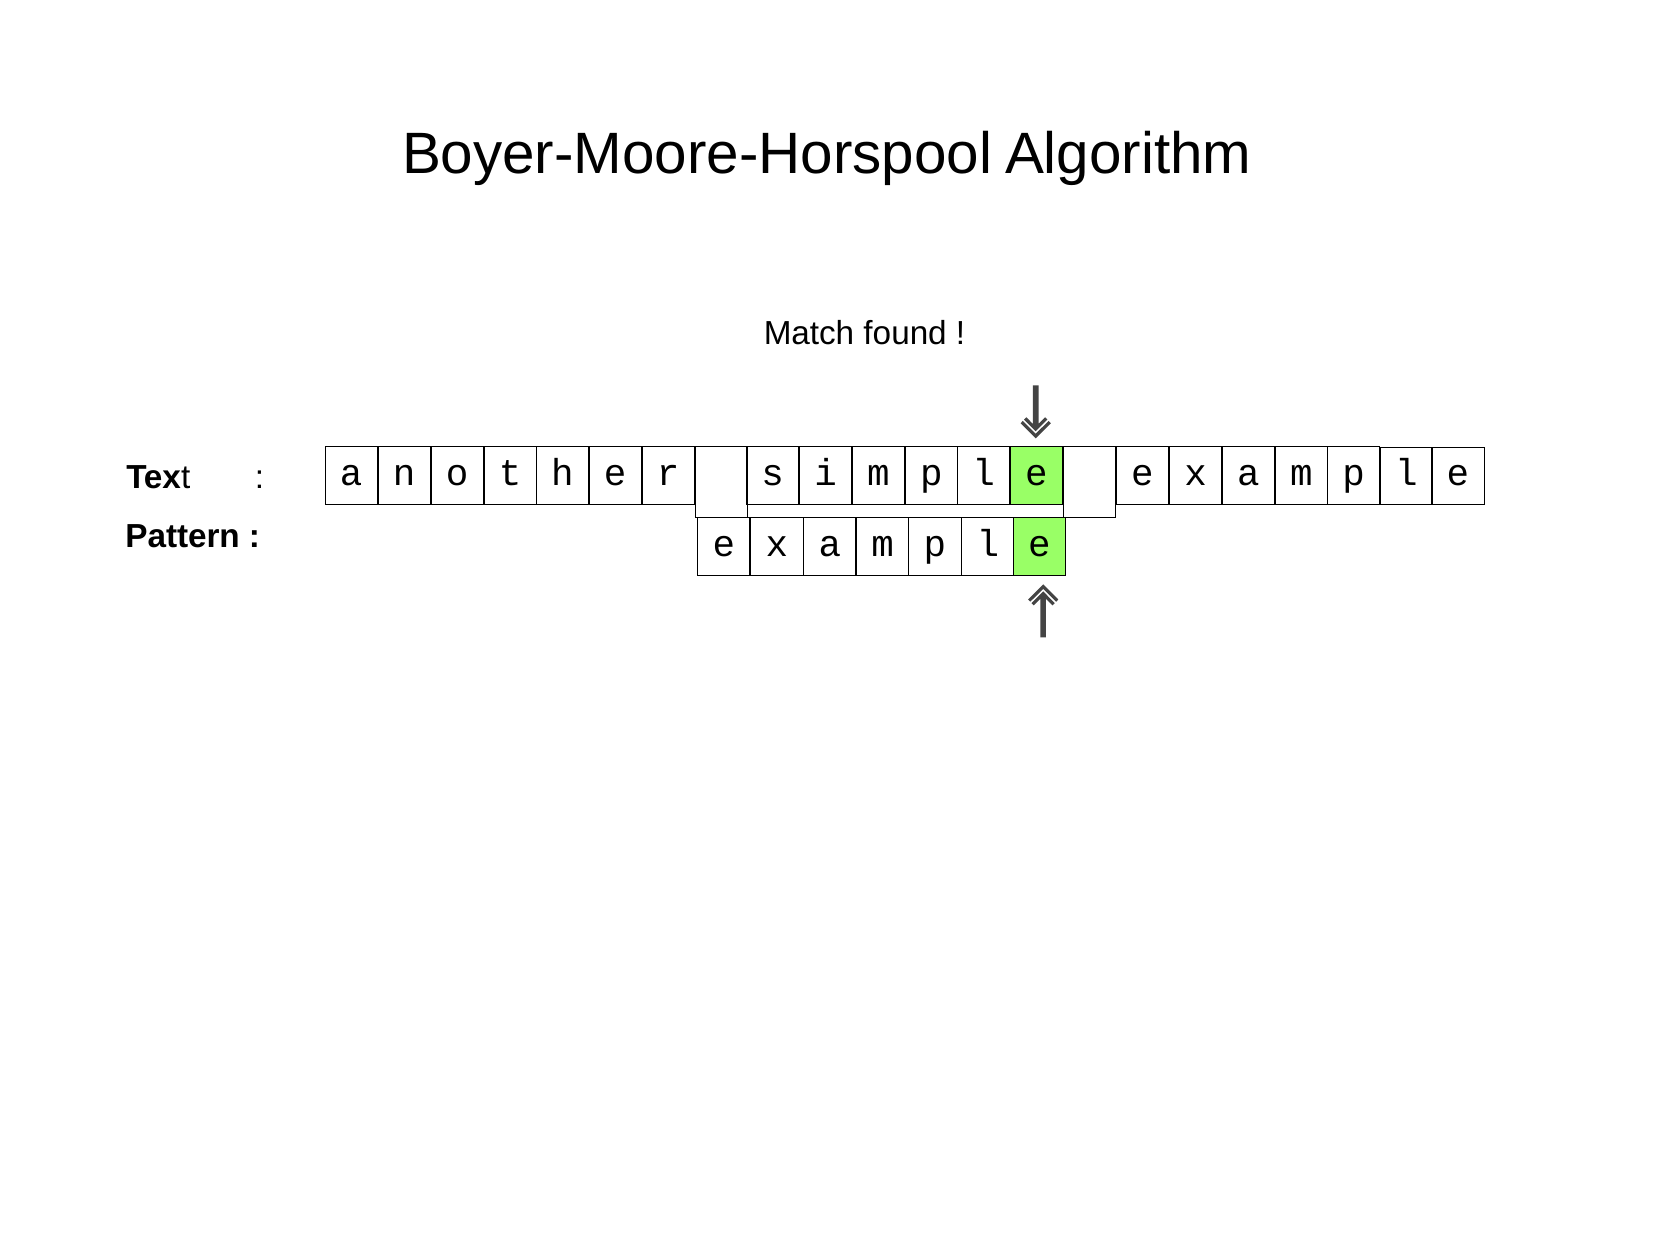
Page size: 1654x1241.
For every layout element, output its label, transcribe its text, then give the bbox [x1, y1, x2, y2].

text_box a [803, 517, 856, 573]
text_box Match found ! [748, 307, 981, 359]
text_box e [1116, 446, 1169, 502]
picture [1027, 583, 1059, 638]
text_box e [1010, 446, 1063, 502]
text_box r [642, 446, 695, 502]
text_box e [1013, 517, 1066, 573]
text_box Text : [108, 448, 283, 506]
text_box l [961, 517, 1013, 573]
text_box n [378, 446, 431, 502]
text_box m [852, 446, 905, 502]
text_box s [746, 446, 799, 502]
text_box x [1169, 446, 1222, 502]
text_box e [1431, 447, 1485, 502]
text_box e [697, 517, 750, 573]
text_box a [1222, 446, 1275, 502]
text_box x [750, 517, 803, 573]
text_box o [431, 446, 484, 502]
text_box m [1275, 446, 1327, 502]
text_box a [325, 446, 378, 502]
text_box t [484, 446, 536, 502]
text_box l [1380, 447, 1431, 502]
text_box l [957, 446, 1010, 502]
text_box p [908, 517, 961, 573]
text_box m [856, 517, 908, 573]
text_box e [589, 446, 642, 502]
text_box p [905, 446, 957, 502]
text_box Pattern : [107, 507, 279, 565]
text_box i [799, 446, 852, 502]
text_box p [1327, 446, 1380, 502]
text_box [83, 290, 1572, 1010]
picture [1020, 384, 1052, 439]
text_box h [536, 446, 589, 502]
title Boyer-Moore-Horspool Algorithm [83, 49, 1572, 257]
